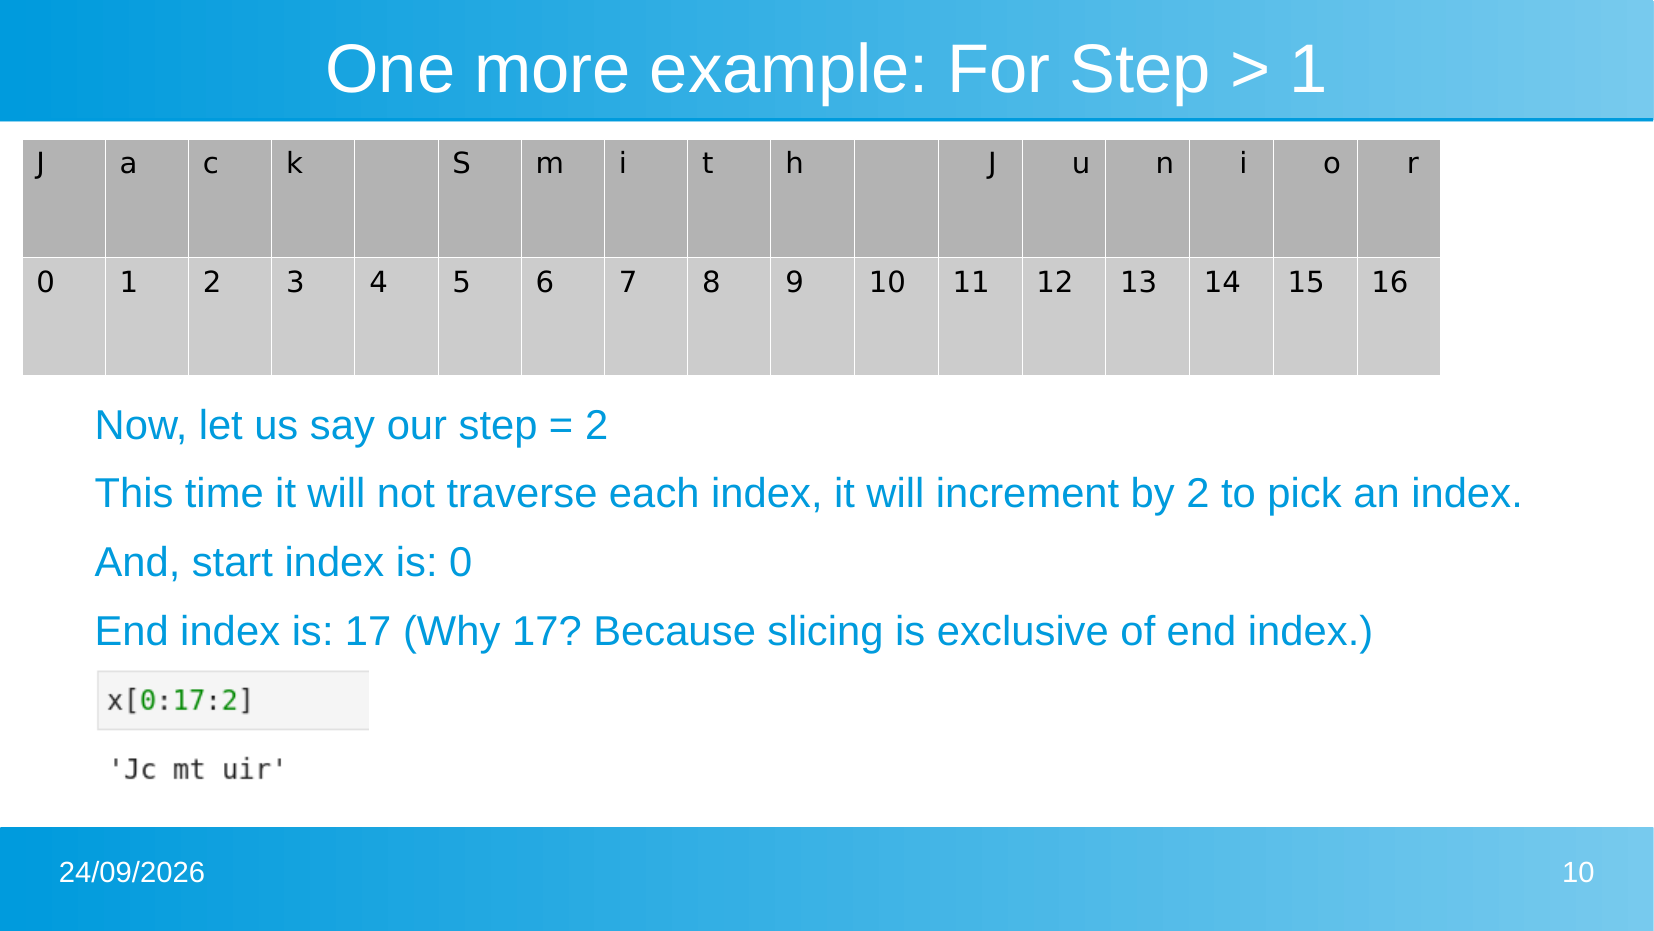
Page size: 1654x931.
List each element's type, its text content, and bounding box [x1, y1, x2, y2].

table_cell 15 [1274, 258, 1357, 375]
table_header o [1274, 140, 1357, 257]
picture [88, 663, 369, 810]
table_header [855, 140, 938, 257]
table_cell 3 [272, 258, 354, 375]
table_cell 2 [189, 258, 271, 375]
list Now, let us say our step = 2 This time it will not traverse each index, it will increment by 2 to pick an index. And, start index is: 0 End index is: 17 (Why 17? Because slicing is exclusive of end index.) [23, 401, 1560, 756]
table_cell 10 [855, 258, 938, 375]
table_header k [272, 140, 354, 257]
table_cell 9 [771, 258, 854, 375]
table_header n [1106, 140, 1189, 257]
table_cell 16 [1358, 258, 1440, 375]
table_cell 11 [939, 258, 1022, 375]
table_cell 14 [1190, 258, 1273, 375]
table_cell 13 [1106, 258, 1189, 375]
table_header a [106, 140, 188, 257]
table_header c [189, 140, 271, 257]
table_cell 4 [355, 258, 438, 375]
table_header t [688, 140, 770, 257]
table_header [355, 140, 438, 257]
title One more example: For Step > 1 [59, 29, 1595, 108]
table_header S [439, 140, 521, 257]
table_cell 1 [106, 258, 188, 375]
table_cell 12 [1023, 258, 1105, 375]
table_header m [522, 140, 604, 257]
table_header u [1023, 140, 1105, 257]
table_header r [1358, 140, 1440, 257]
table_header J [23, 140, 105, 257]
table_cell 6 [522, 258, 604, 375]
table_cell 7 [605, 258, 687, 375]
table_header i [1190, 140, 1273, 257]
table_header h [771, 140, 854, 257]
table_header J [939, 140, 1022, 257]
table_cell 5 [439, 258, 521, 375]
table_cell 0 [23, 258, 105, 375]
table_cell 8 [688, 258, 770, 375]
table_header i [605, 140, 687, 257]
